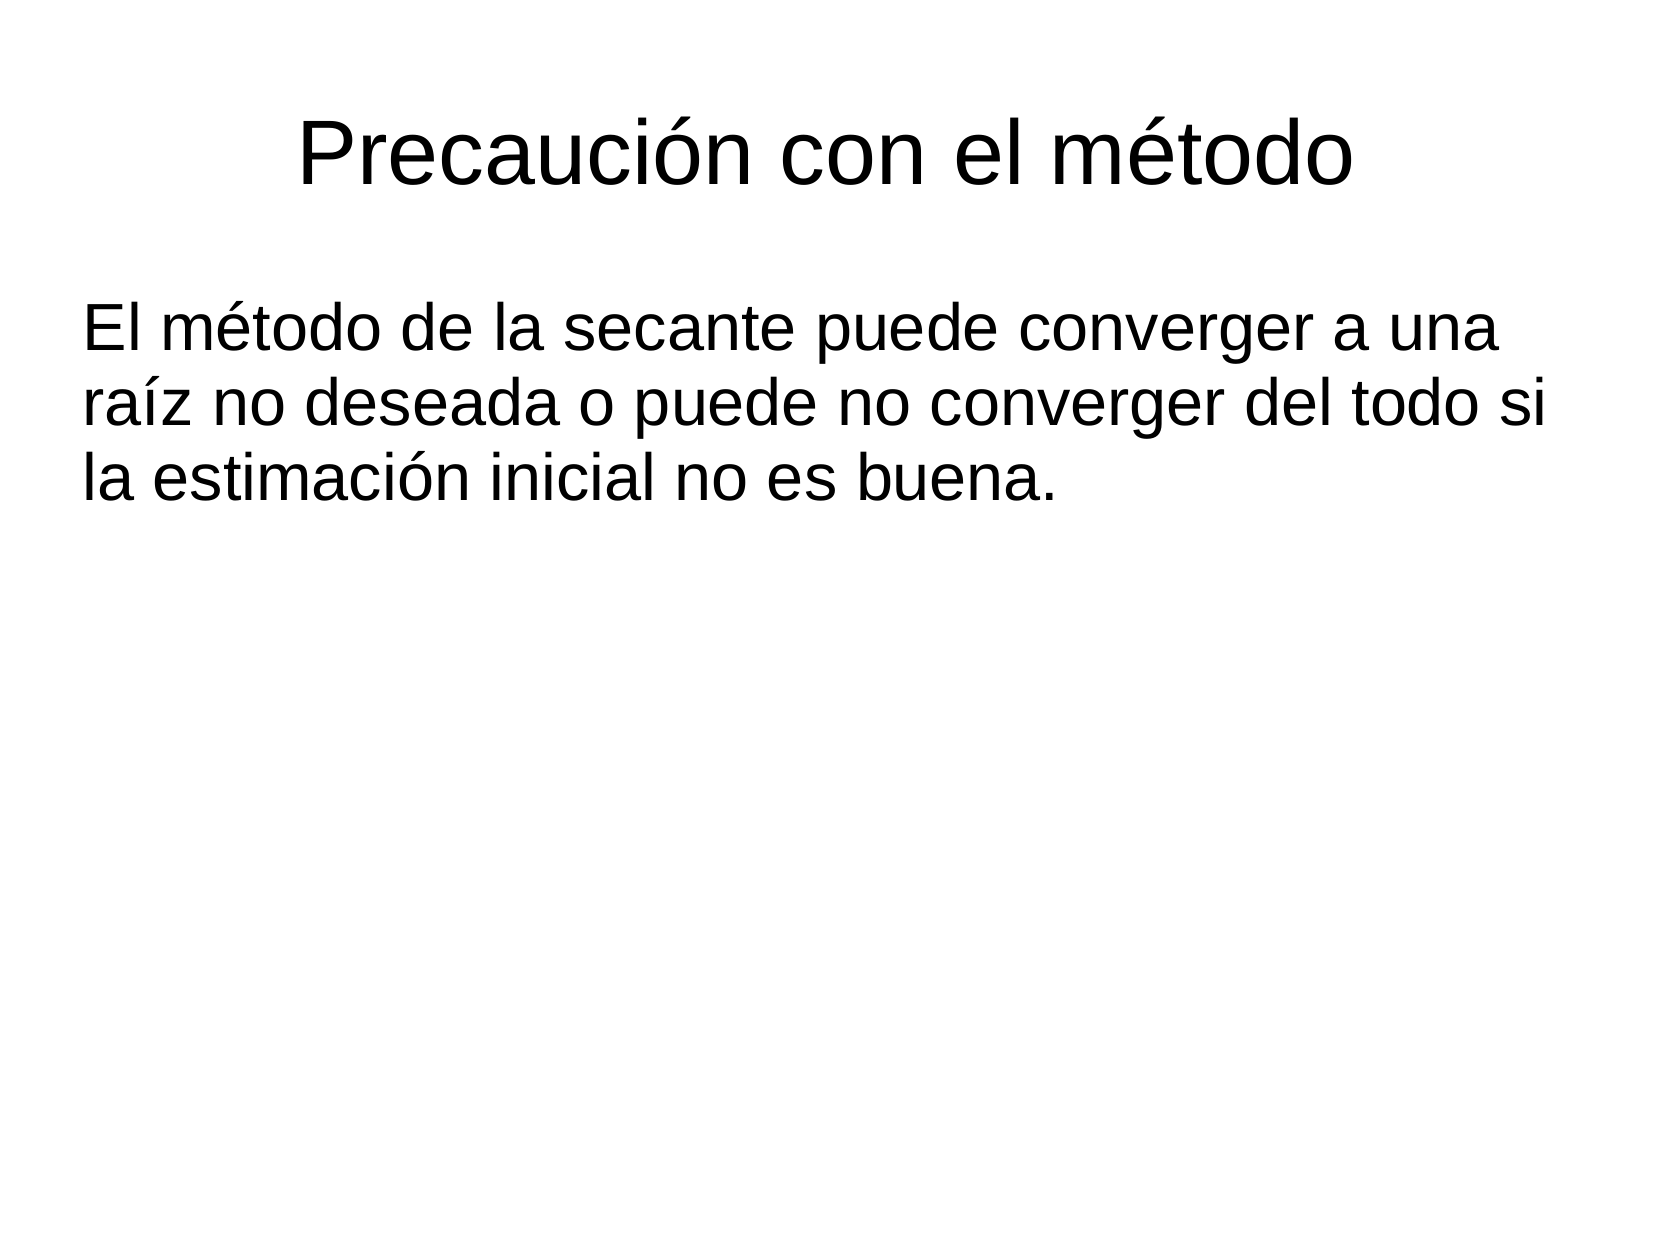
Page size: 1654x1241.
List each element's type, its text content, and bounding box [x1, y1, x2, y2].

title Precaución con el método [82, 49, 1571, 257]
list El método de la secante puede converger a una raíz no deseada o puede no converger del todo si la estimación inicial no es buena. [82, 290, 1571, 1109]
